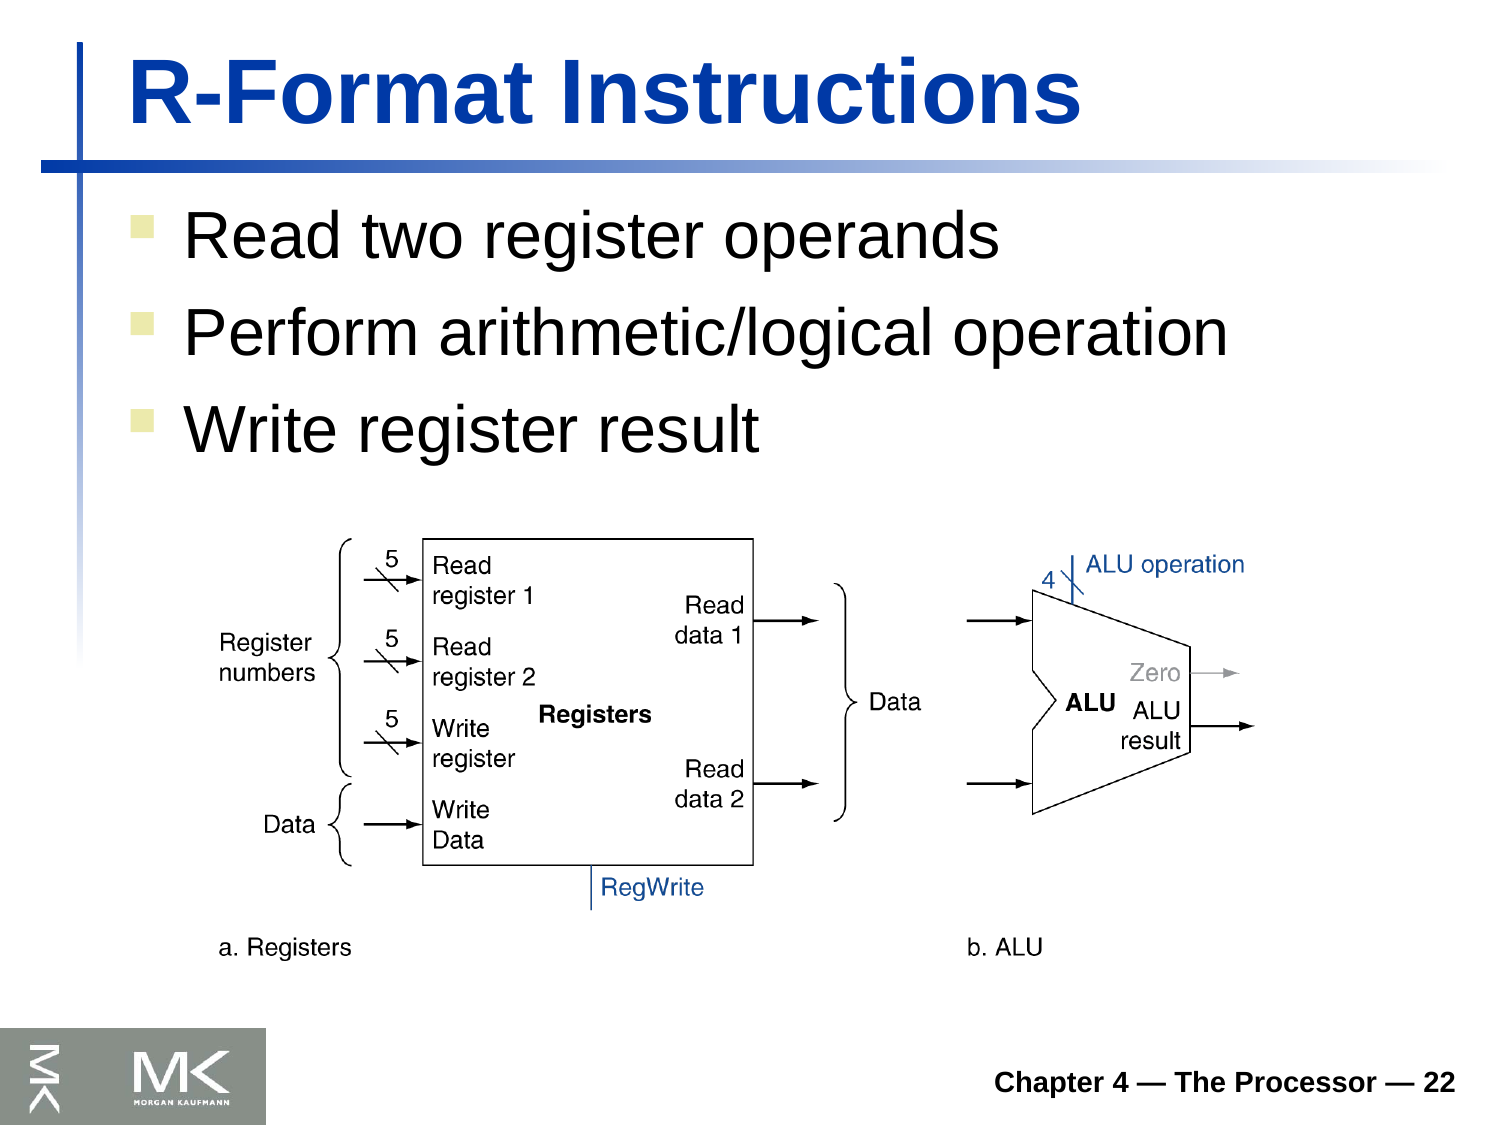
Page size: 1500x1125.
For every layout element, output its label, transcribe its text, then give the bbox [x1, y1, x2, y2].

picture [0, 1028, 266, 1125]
title R-Format Instructions [112, 23, 1468, 149]
text_box Chapter 4 — The Processor — <number> [277, 1046, 1471, 1106]
picture [218, 538, 1255, 961]
list Read two register operands Perform arithmetic/logical operation Write register result [112, 184, 1469, 500]
